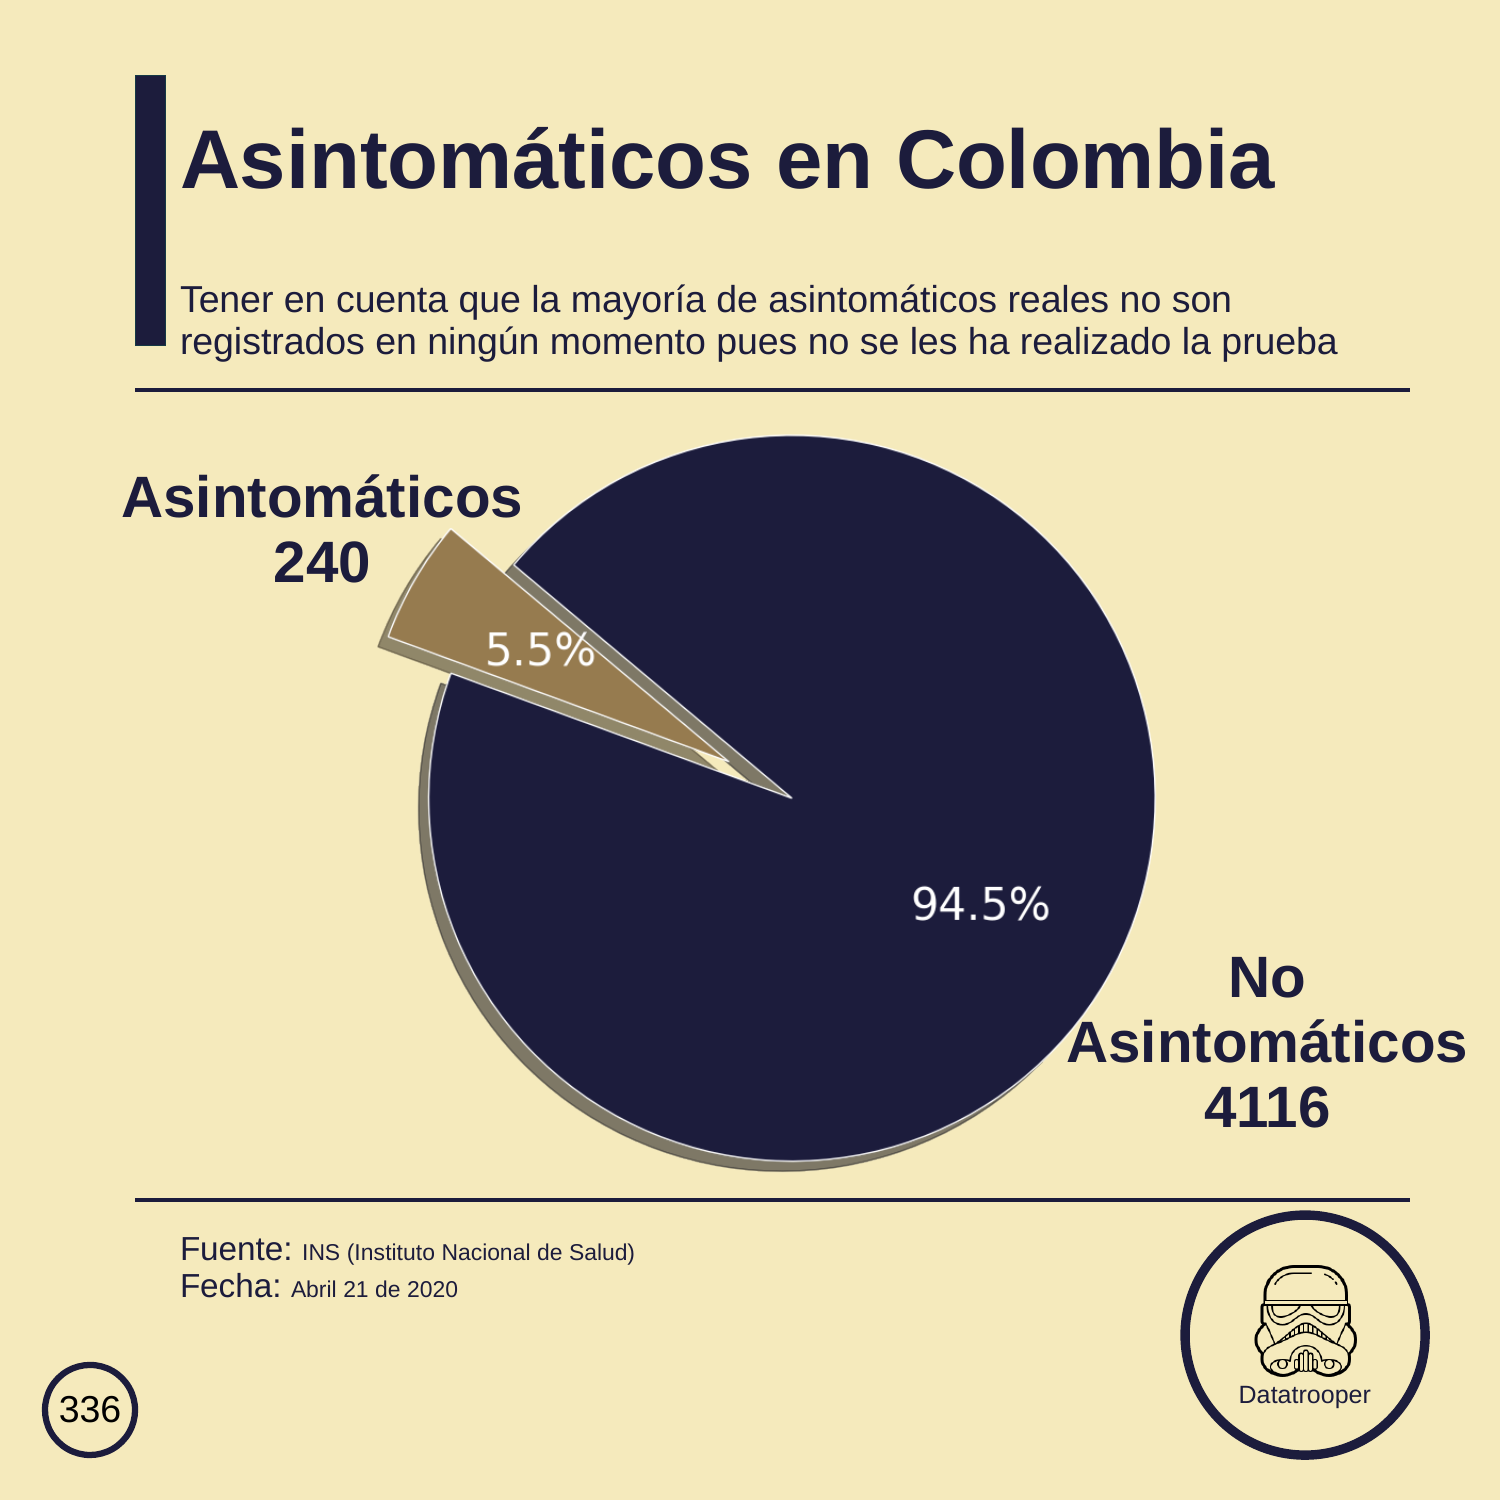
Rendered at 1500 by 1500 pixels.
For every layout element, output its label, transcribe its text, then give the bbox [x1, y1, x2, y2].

title Tener en cuenta que la mayoría de asintomáticos reales no son registrados en ningún momento pues no se les ha realizado la prueba [180, 272, 1351, 368]
title No Asintomáticos 4116 [1065, 945, 1471, 1141]
picture [360, 396, 1186, 1201]
text_box [1185, 1215, 1426, 1456]
title Asintomáticos en Colombia [180, 64, 1351, 255]
title Asintomáticos 240 [90, 464, 556, 661]
text_box Datatrooper [1230, 1379, 1381, 1411]
text_box [135, 75, 166, 346]
text_box 336 [45, 1364, 136, 1456]
picture [1230, 1245, 1381, 1379]
title Fuente: INS (Instituto Nacional de Salud) Fecha: Abril 21 de 2020 [180, 1202, 1201, 1342]
